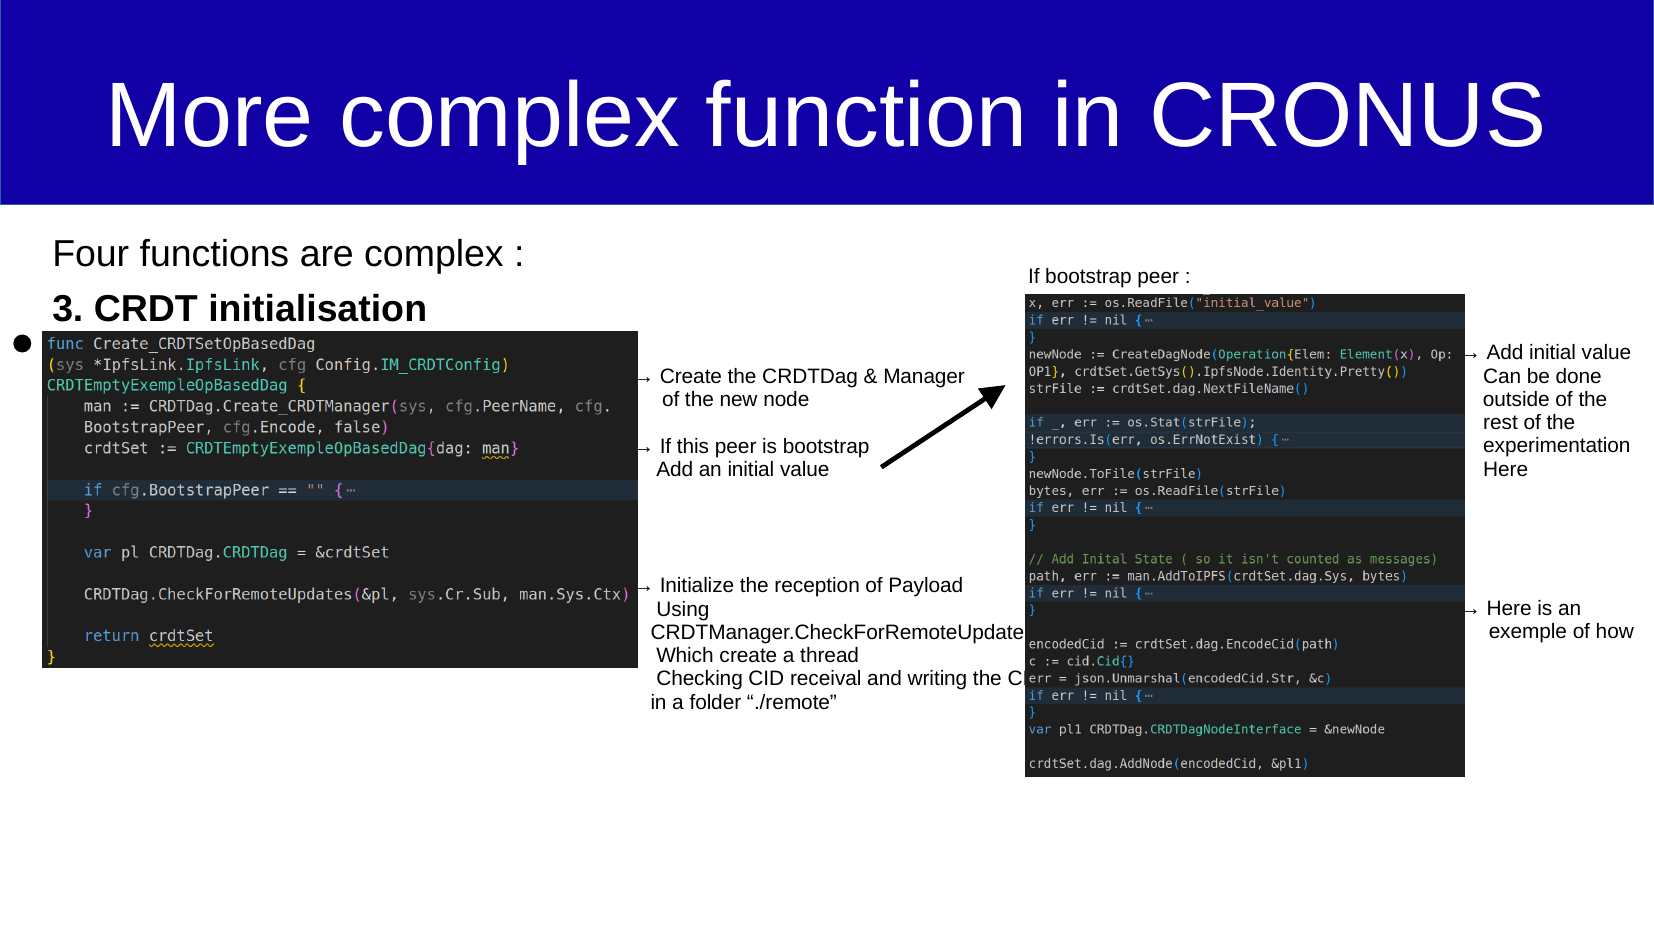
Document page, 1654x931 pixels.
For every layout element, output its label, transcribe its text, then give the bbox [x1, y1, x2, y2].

picture [42, 331, 638, 668]
text_box Four functions are complex : 3. CRDT initialisation [37, 225, 976, 587]
text_box → Create the CRDTDag & Manager of the new node → If this peer is bootstrap Add an initial value → Initialize the reception of Payload Using CRDTManager.CheckForRemoteUpdate Which create a thread Checking CID receival and writing the CID in a folder “./remote” [618, 357, 1076, 884]
text_box [0, 0, 1654, 205]
text_box [13, 334, 32, 353]
text_box → Add initial value Can be done outside of the rest of the experimentation Here → Here is an exemple of how [1445, 333, 1654, 651]
picture [1025, 294, 1465, 777]
text_box If bootstrap peer : [1013, 257, 1238, 296]
title More complex function in CRONUS [82, 37, 1571, 193]
